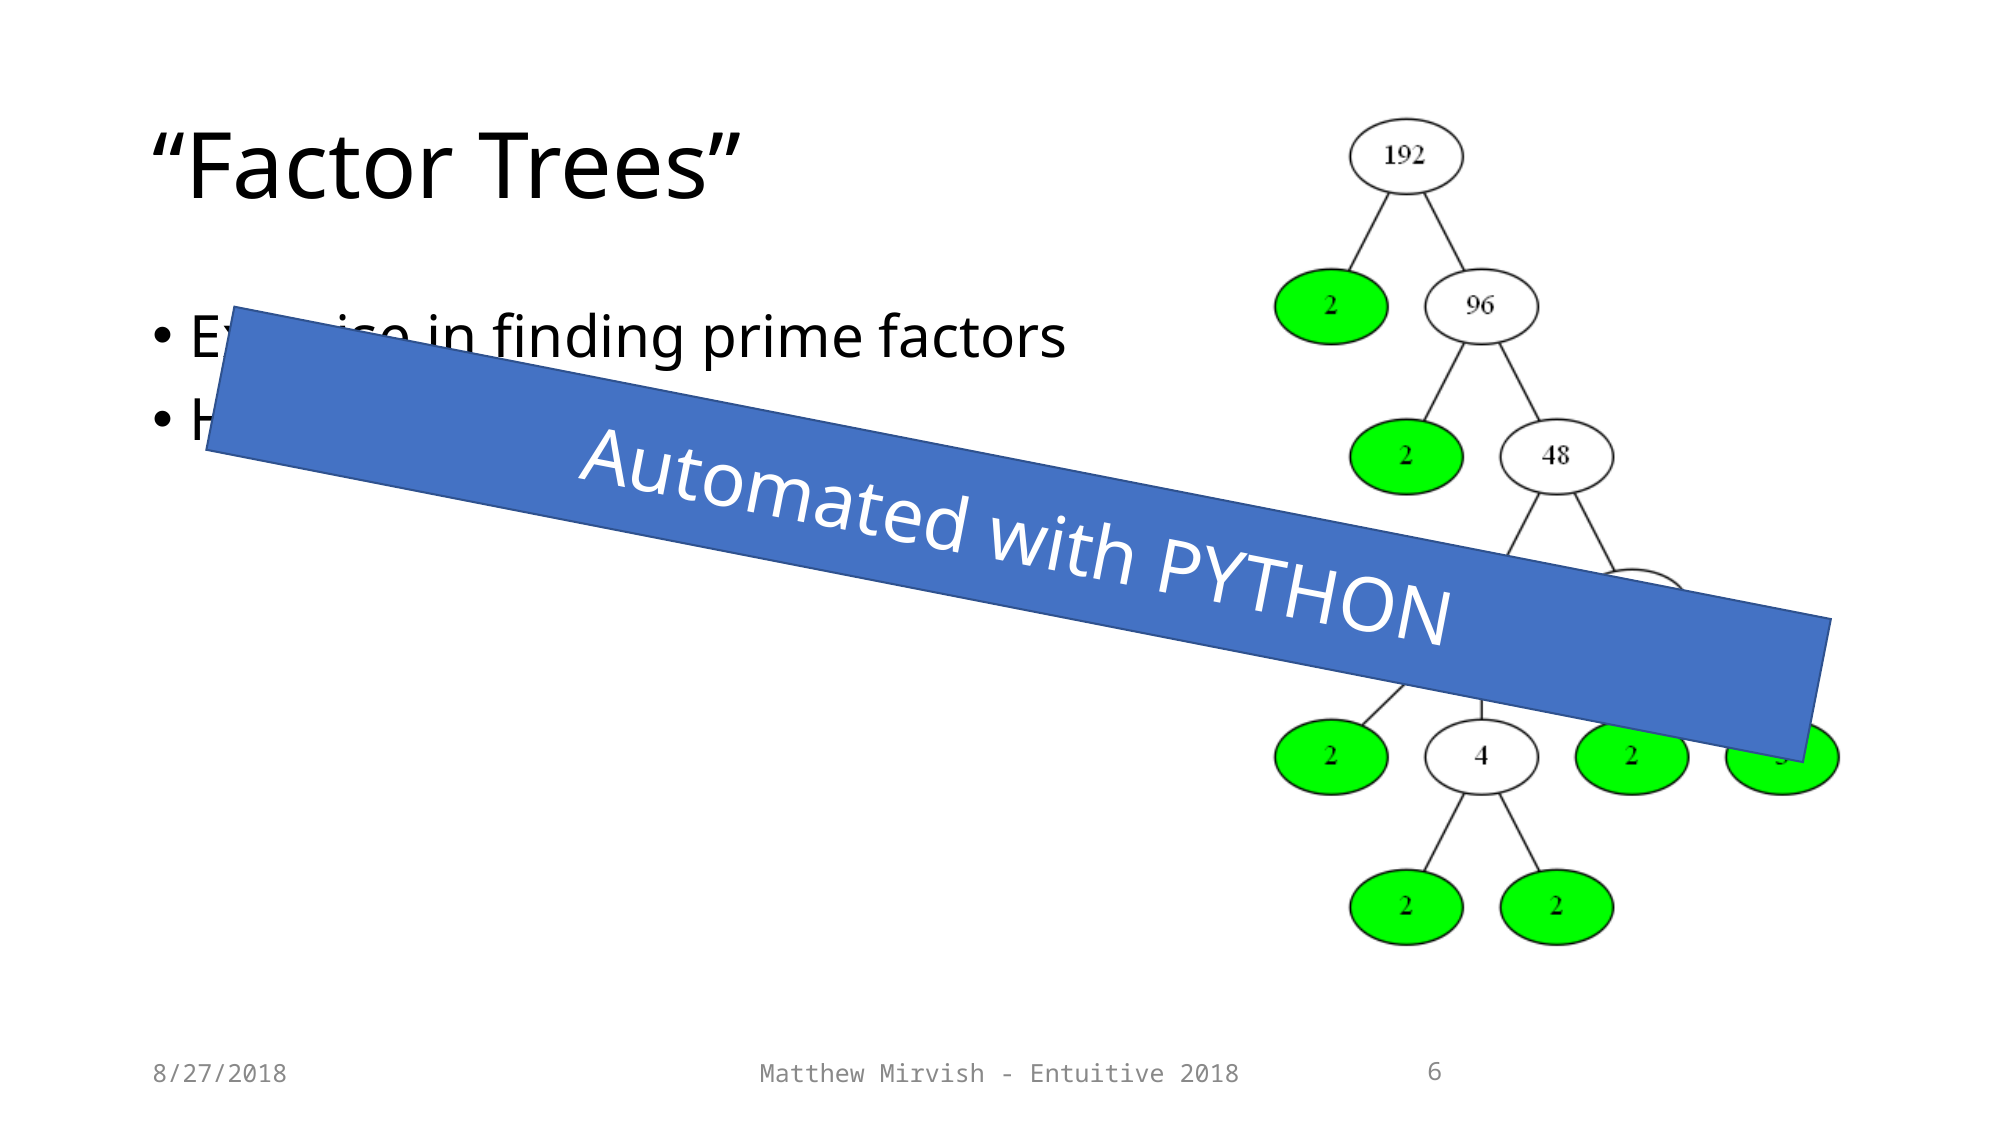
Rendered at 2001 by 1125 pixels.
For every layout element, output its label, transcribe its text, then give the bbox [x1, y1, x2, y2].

title “Factor Trees” [137, 59, 1863, 278]
text_box 6 [1412, 1042, 1863, 1103]
list Exercise in finding prime factors Huge pain [137, 299, 1863, 1014]
text_box Automated with PYTHON [206, 306, 1831, 763]
picture [1267, 111, 1848, 954]
text_box 8/27/2018 [137, 1042, 588, 1103]
text_box Matthew Mirvish - Entuitive 2018 [662, 1042, 1338, 1103]
